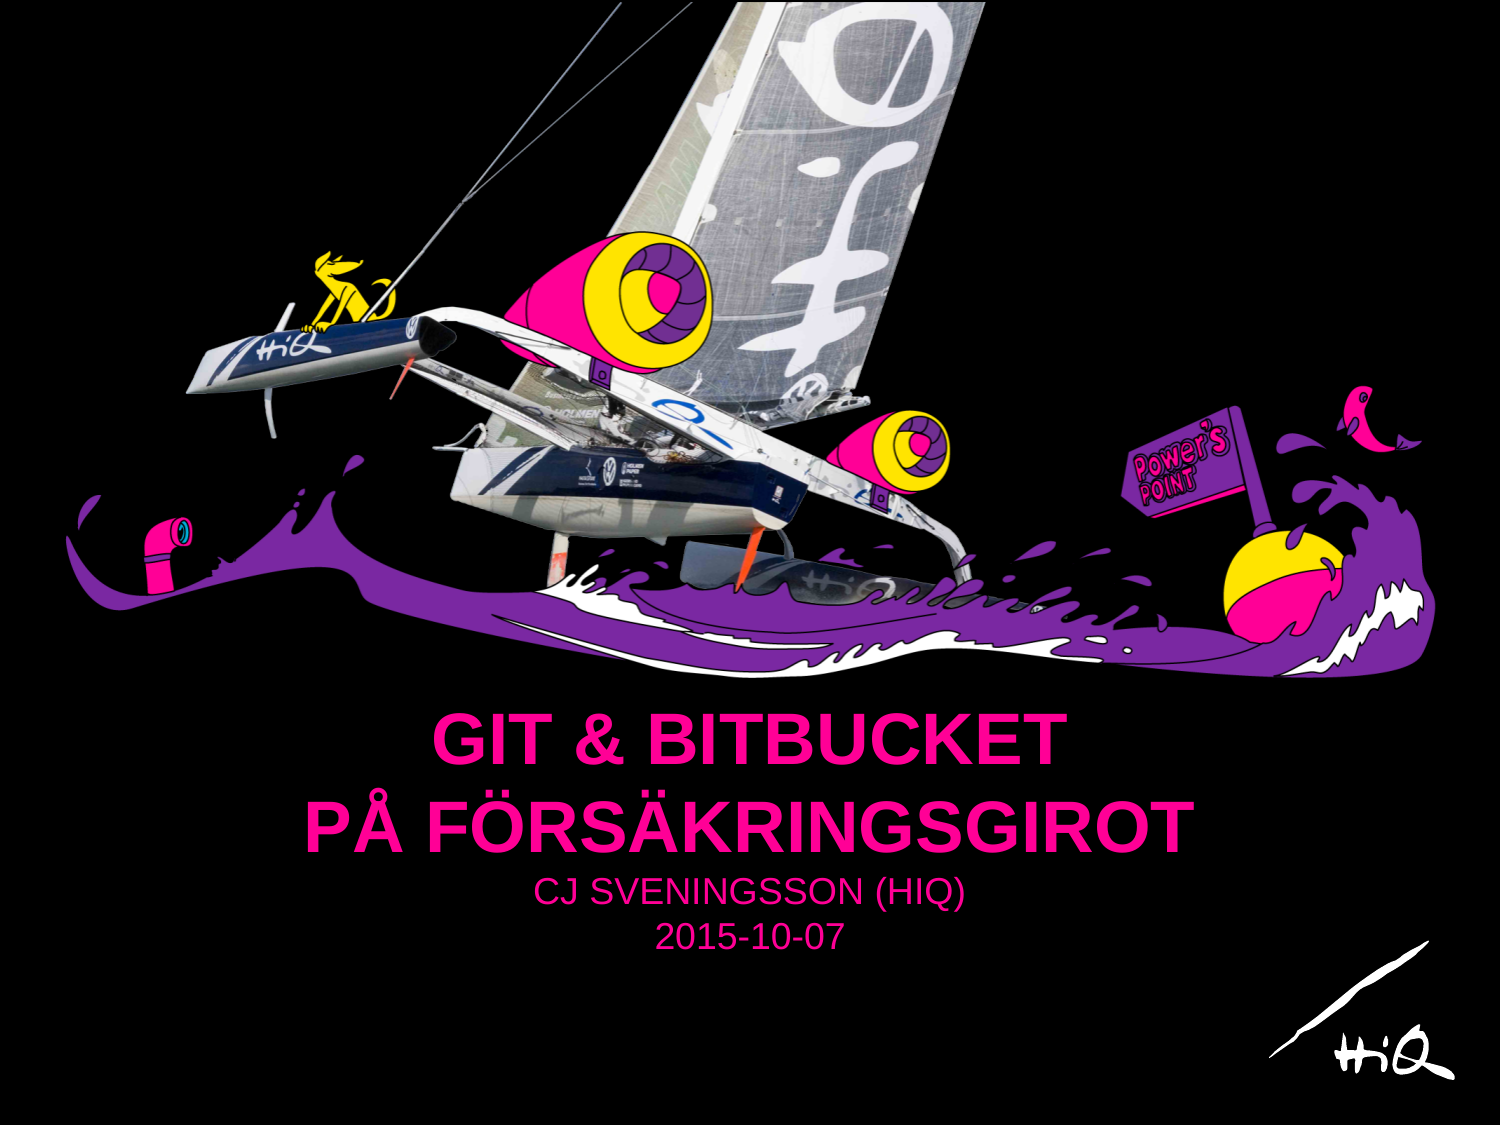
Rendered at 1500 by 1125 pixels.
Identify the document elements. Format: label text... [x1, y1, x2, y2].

picture [64, 2, 1436, 678]
title Git & Bitbucket på Försäkringsgirot CJ Sveningsson (HiQ) 2015-10-07 [64, 680, 1436, 965]
